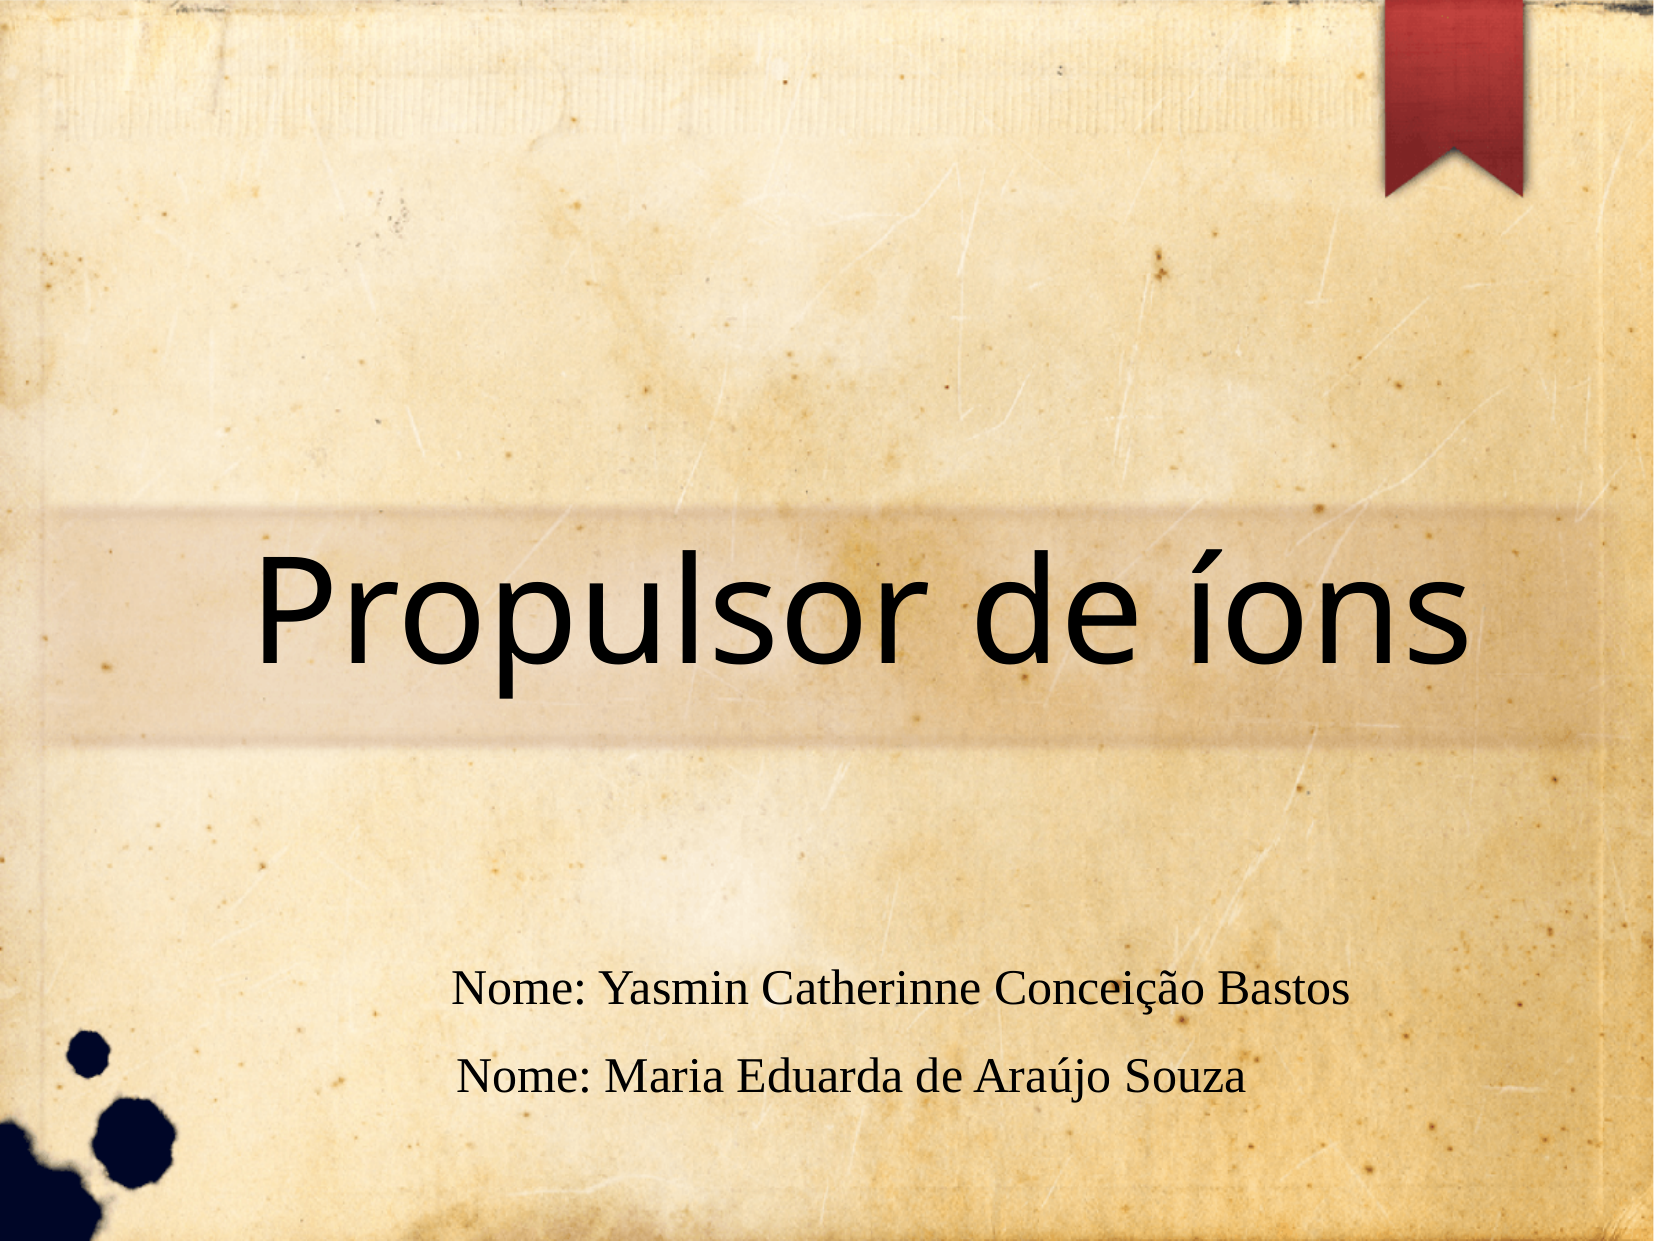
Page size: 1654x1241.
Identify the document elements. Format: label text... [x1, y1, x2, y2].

list Nome: Yasmin Catherinne Conceição Bastos Nome: Maria Eduarda de Araújo Souza [88, 944, 1544, 1241]
picture [0, 0, 1654, 1241]
title Propulsor de íons [118, 501, 1607, 710]
